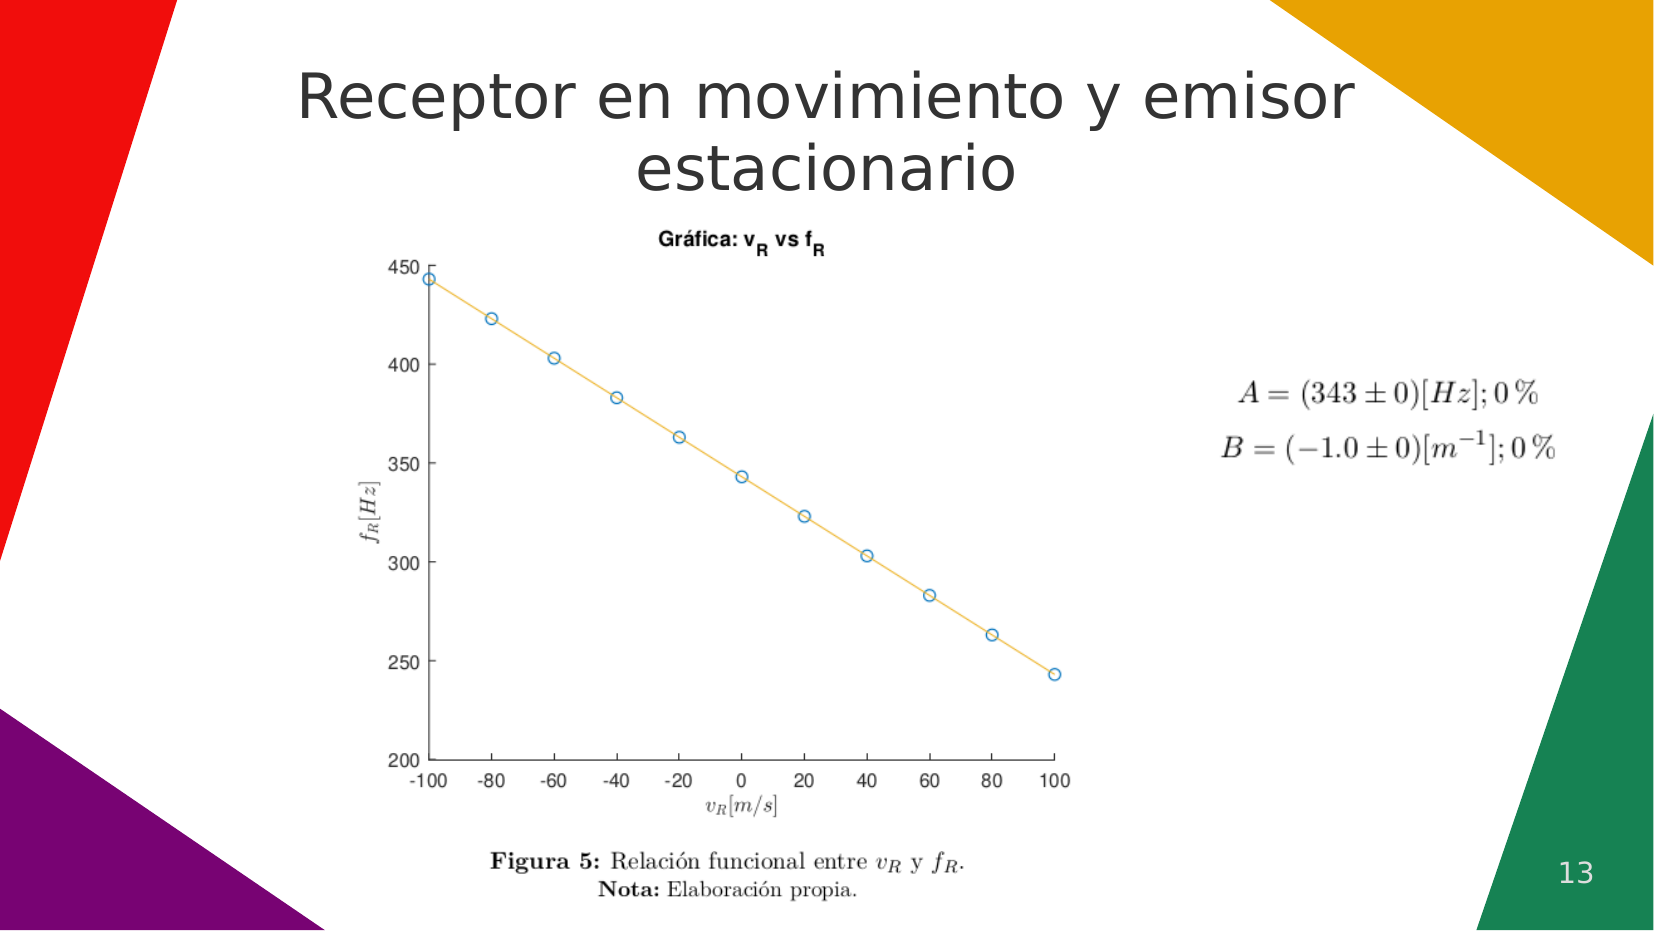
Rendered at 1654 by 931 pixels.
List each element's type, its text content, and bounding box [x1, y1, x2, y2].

title Receptor en movimiento y emisor estacionario [118, 59, 1536, 207]
picture [1181, 354, 1602, 492]
picture [324, 206, 1123, 914]
